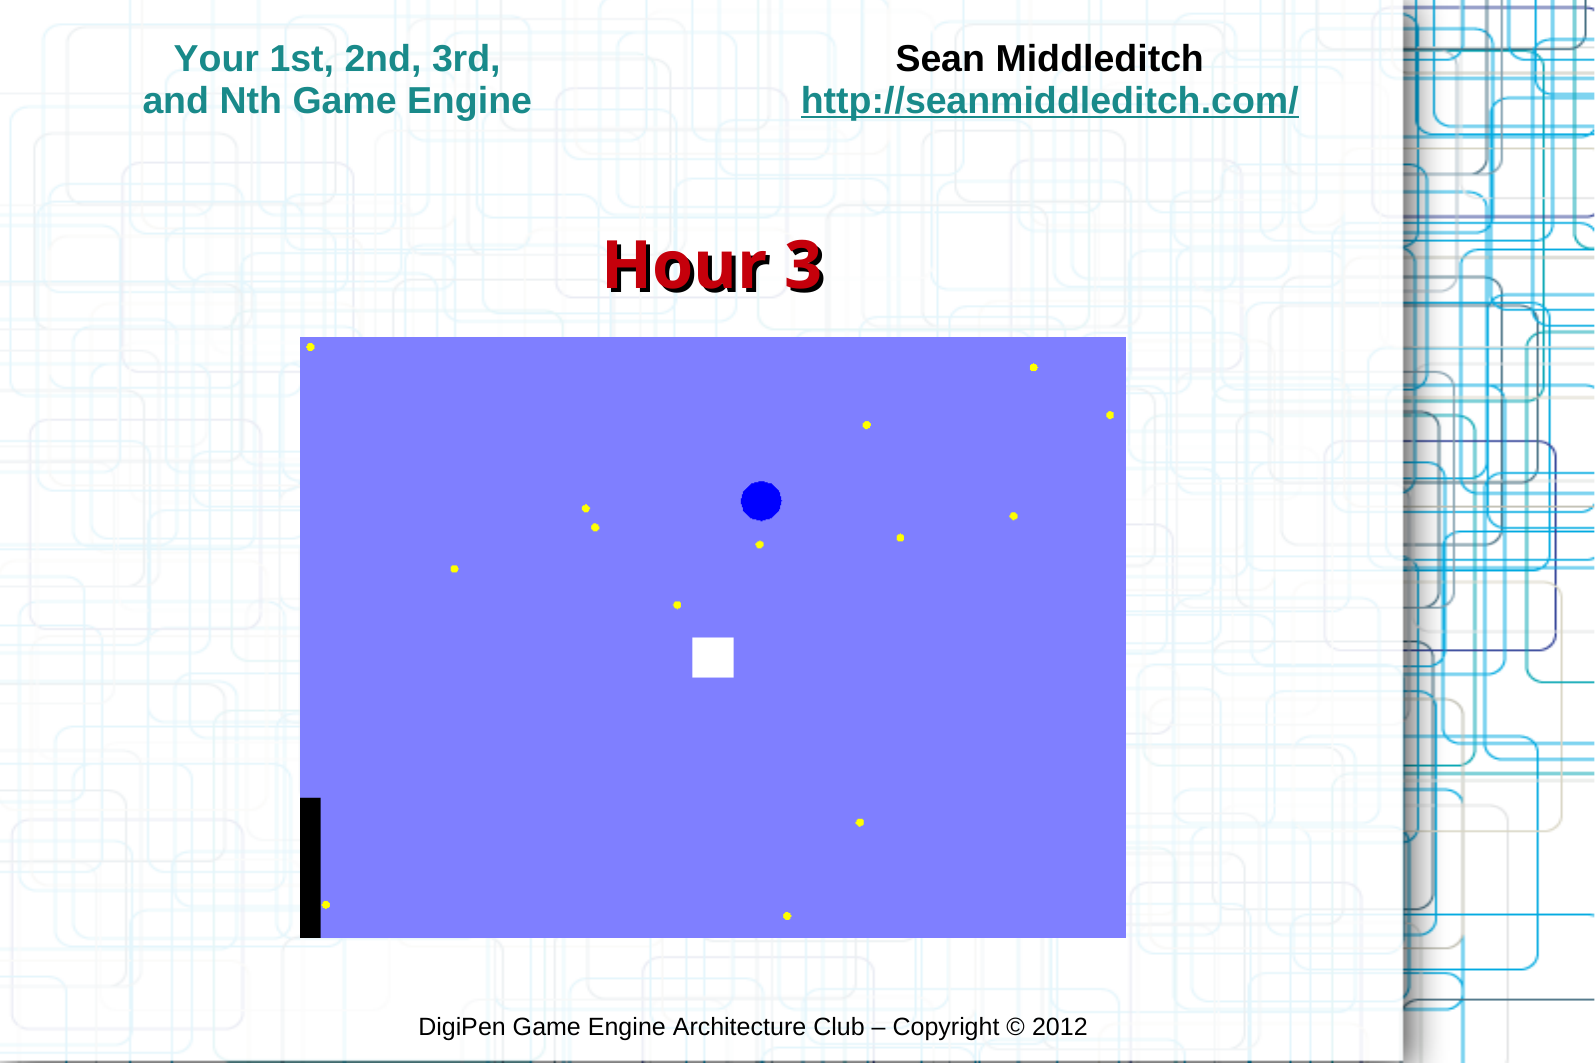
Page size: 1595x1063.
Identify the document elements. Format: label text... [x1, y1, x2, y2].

list Sean Middleditch http://seanmiddleditch.com/ [787, 37, 1313, 151]
title Hour 3 [75, 225, 1351, 301]
picture [0, 0, 1595, 1063]
list DigiPen Game Engine Architecture Club – Copyright © 2012 [75, 1012, 1363, 1051]
list Your 1st, 2nd, 3rd, and Nth Game Engine [75, 37, 601, 151]
